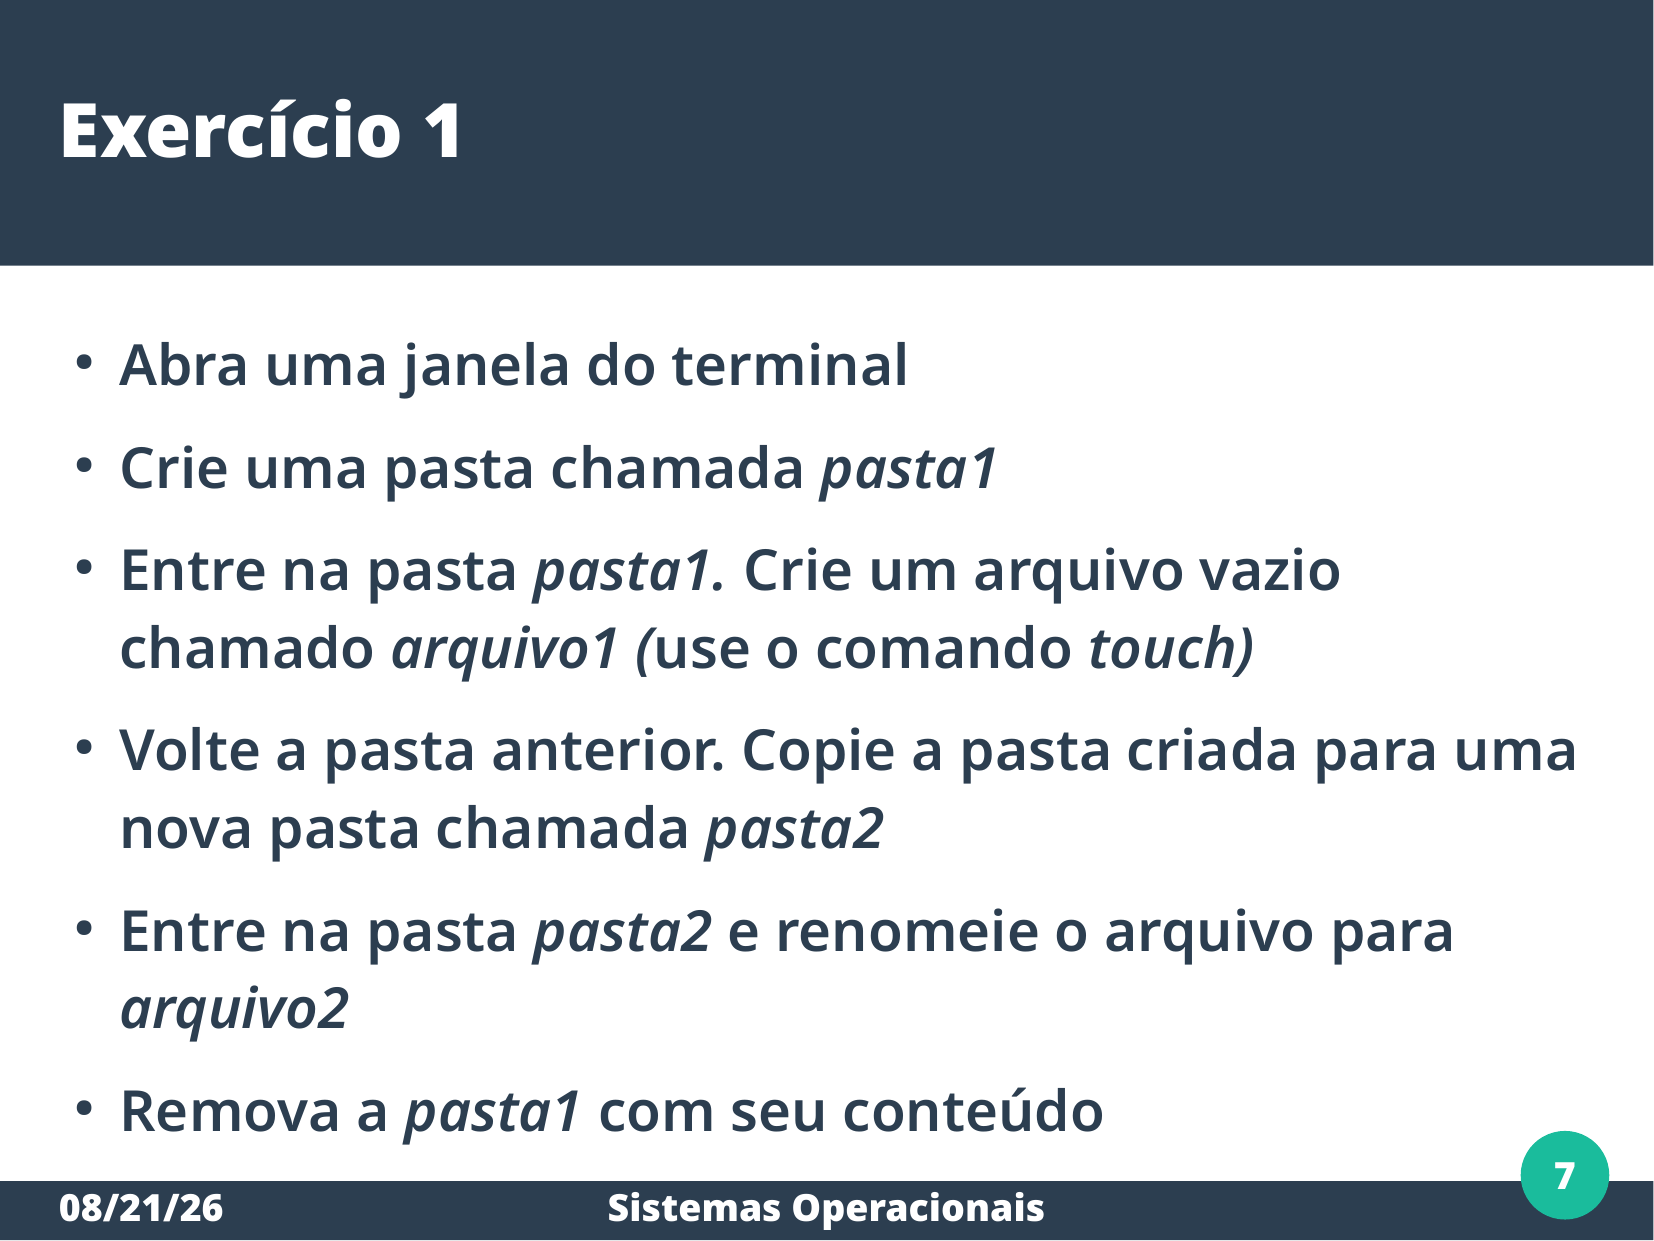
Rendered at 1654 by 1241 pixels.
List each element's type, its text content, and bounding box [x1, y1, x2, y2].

list Abra uma janela do terminal Crie uma pasta chamada pasta1 Entre na pasta pasta1. Crie um arquivo vazio chamado arquivo1 (use o comando touch) Volte a pasta anterior. Copie a pasta criada para uma nova pasta chamada pasta2 Entre na pasta pasta2 e renomeie o arquivo para arquivo2 Remova a pasta1 com seu conteúdo [59, 324, 1595, 1152]
title Exercício 1 [59, 49, 1595, 207]
